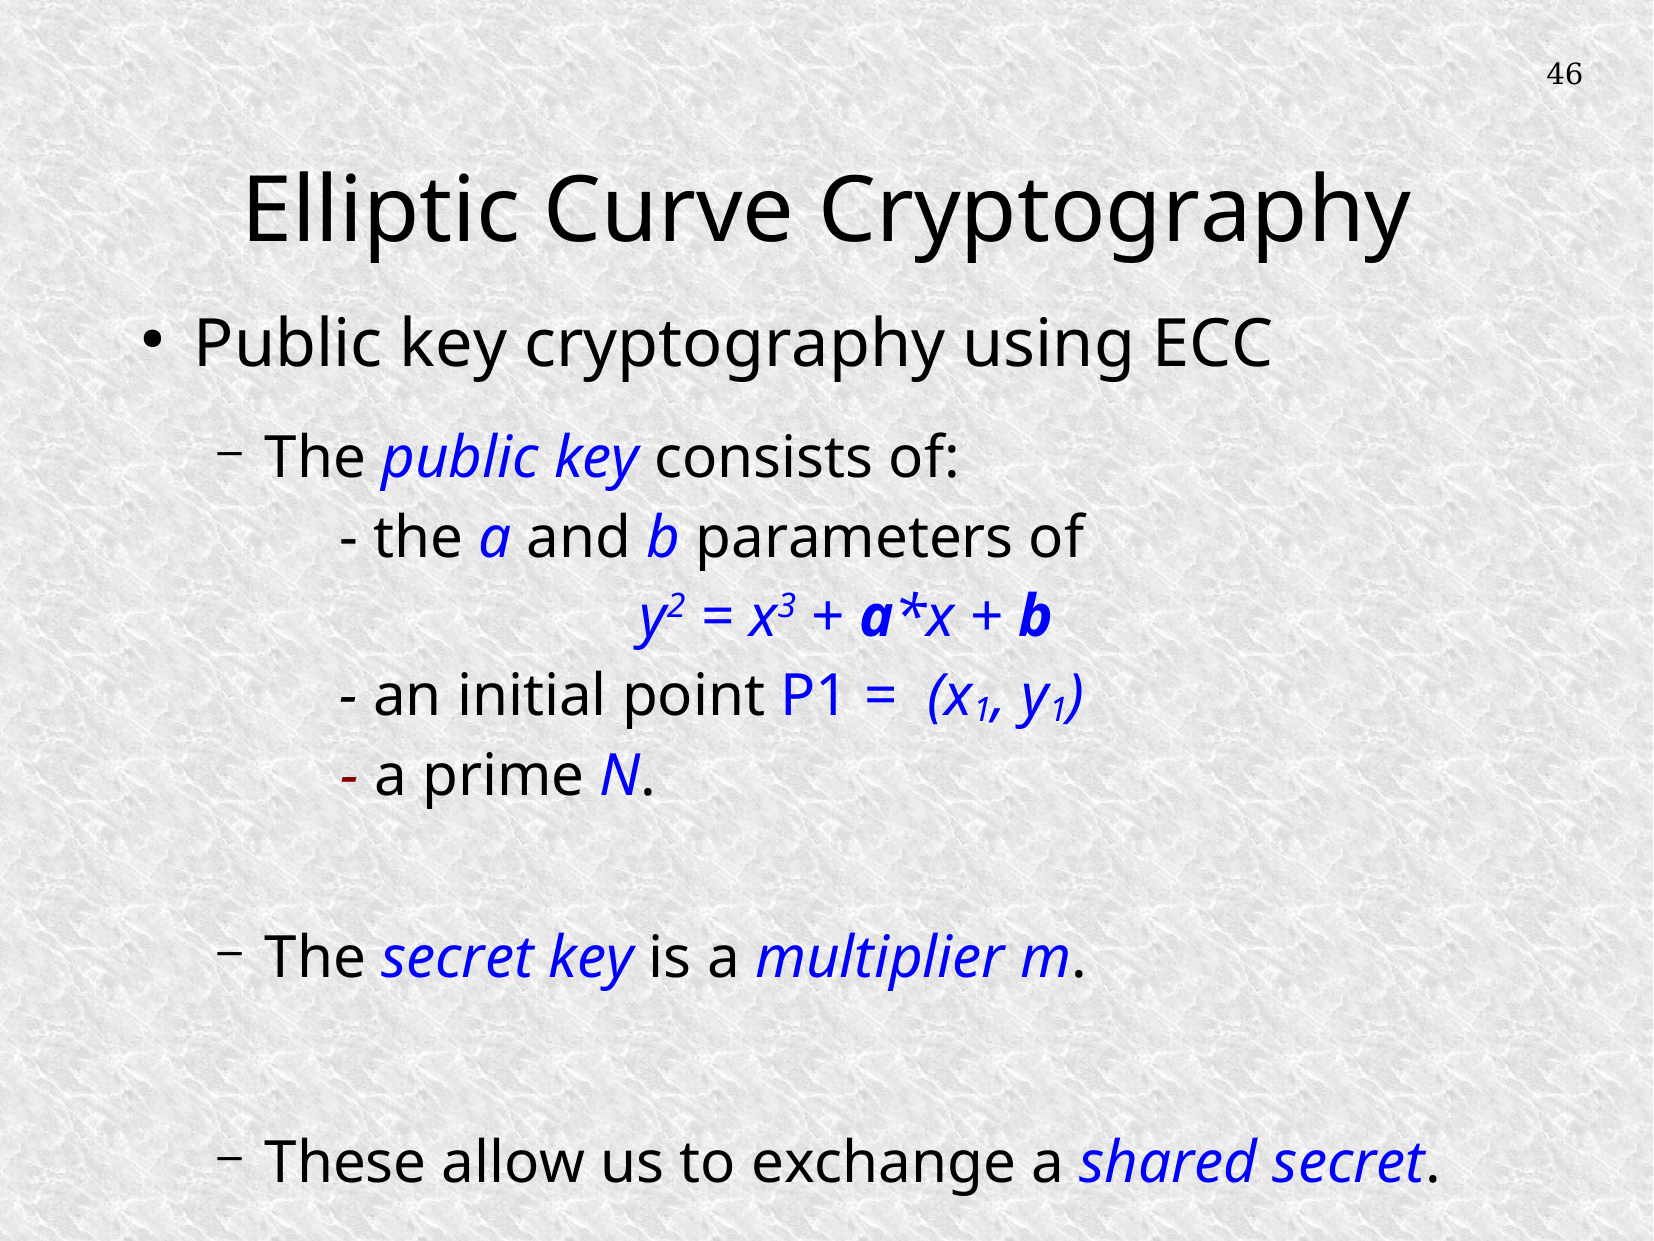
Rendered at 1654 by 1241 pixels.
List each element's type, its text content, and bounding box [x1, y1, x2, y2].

title Elliptic Curve Cryptography [121, 102, 1533, 311]
picture [0, 0, 1654, 1241]
list Public key cryptography using ECC The public key consists of: - the a and b parameters of y2 = x3 + a*x + b - an initial point P1 = (x1, y1) - a prime N. The secret key is a multiplier m. These allow us to exchange a shared secret. [122, 295, 1556, 1169]
